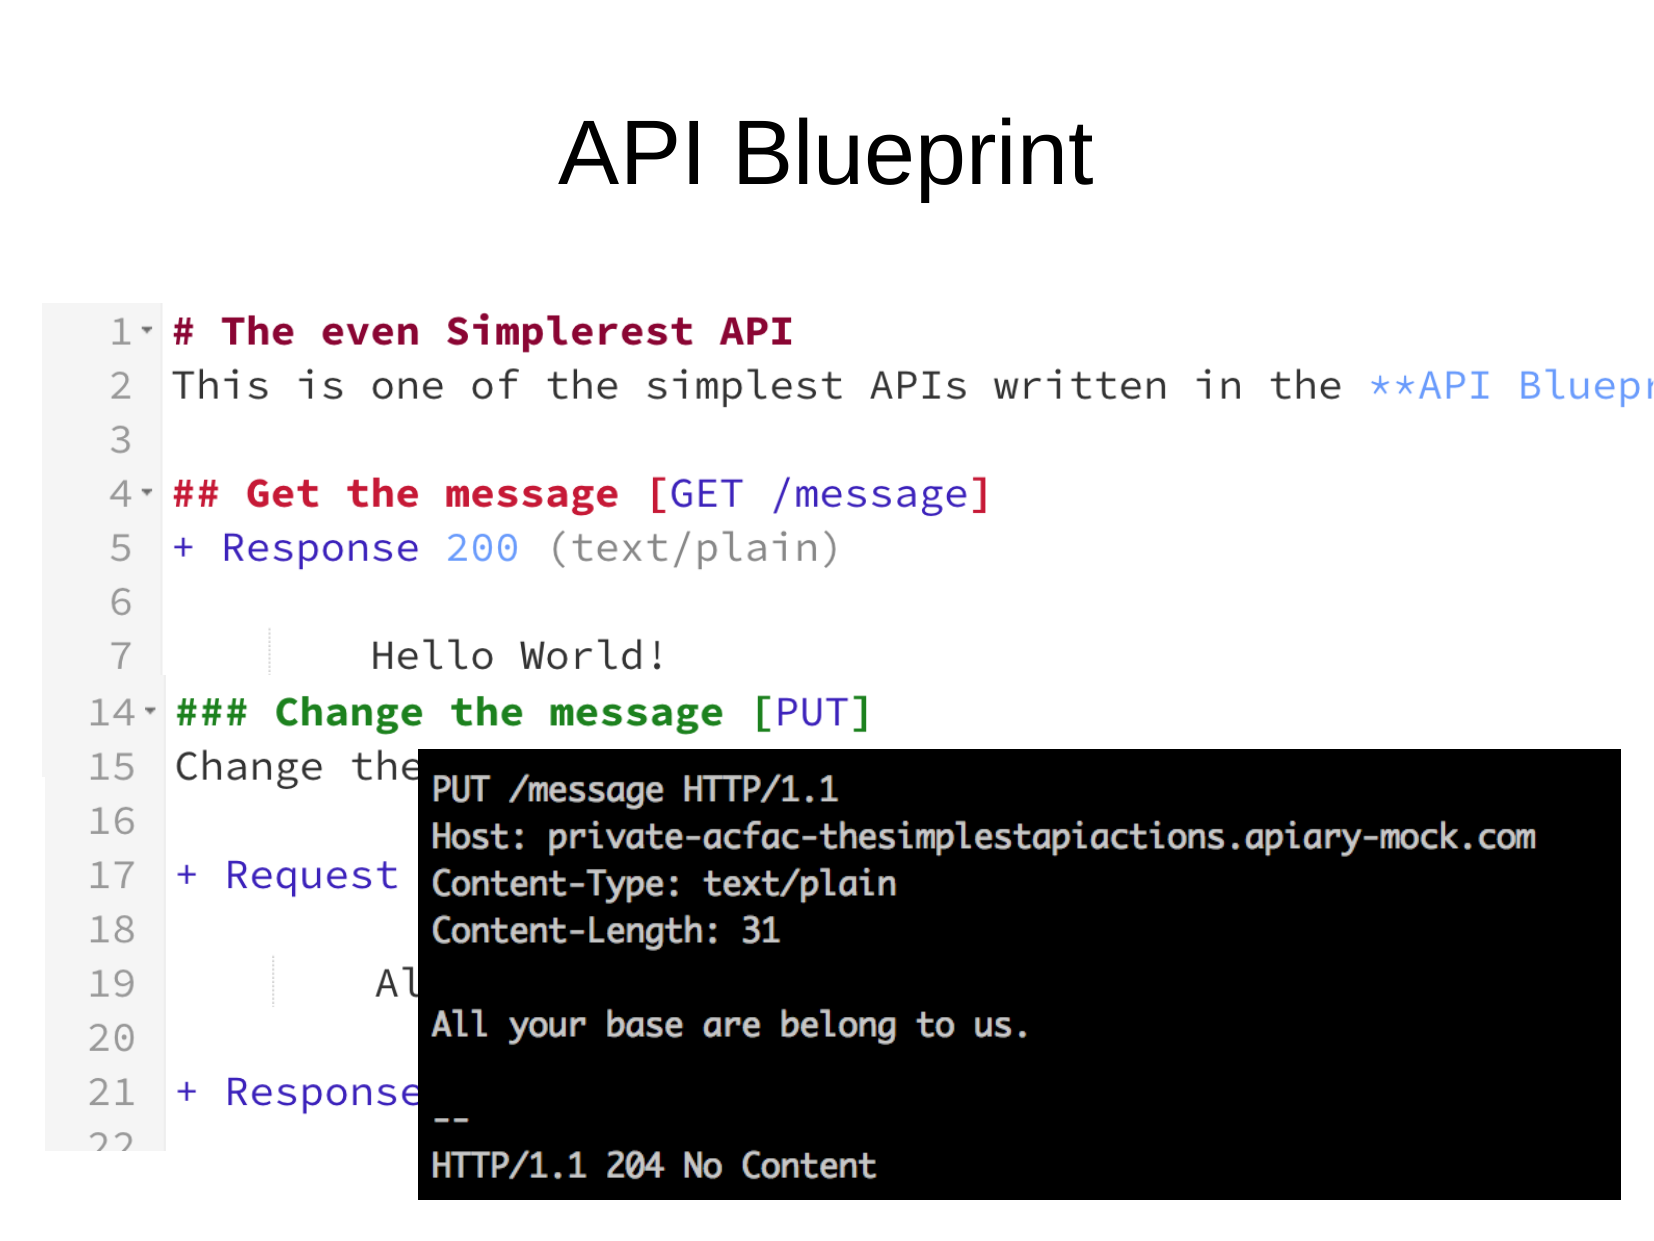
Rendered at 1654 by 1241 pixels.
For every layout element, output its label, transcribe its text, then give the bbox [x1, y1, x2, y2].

title API Blueprint [82, 49, 1571, 257]
picture [42, 303, 1654, 1201]
